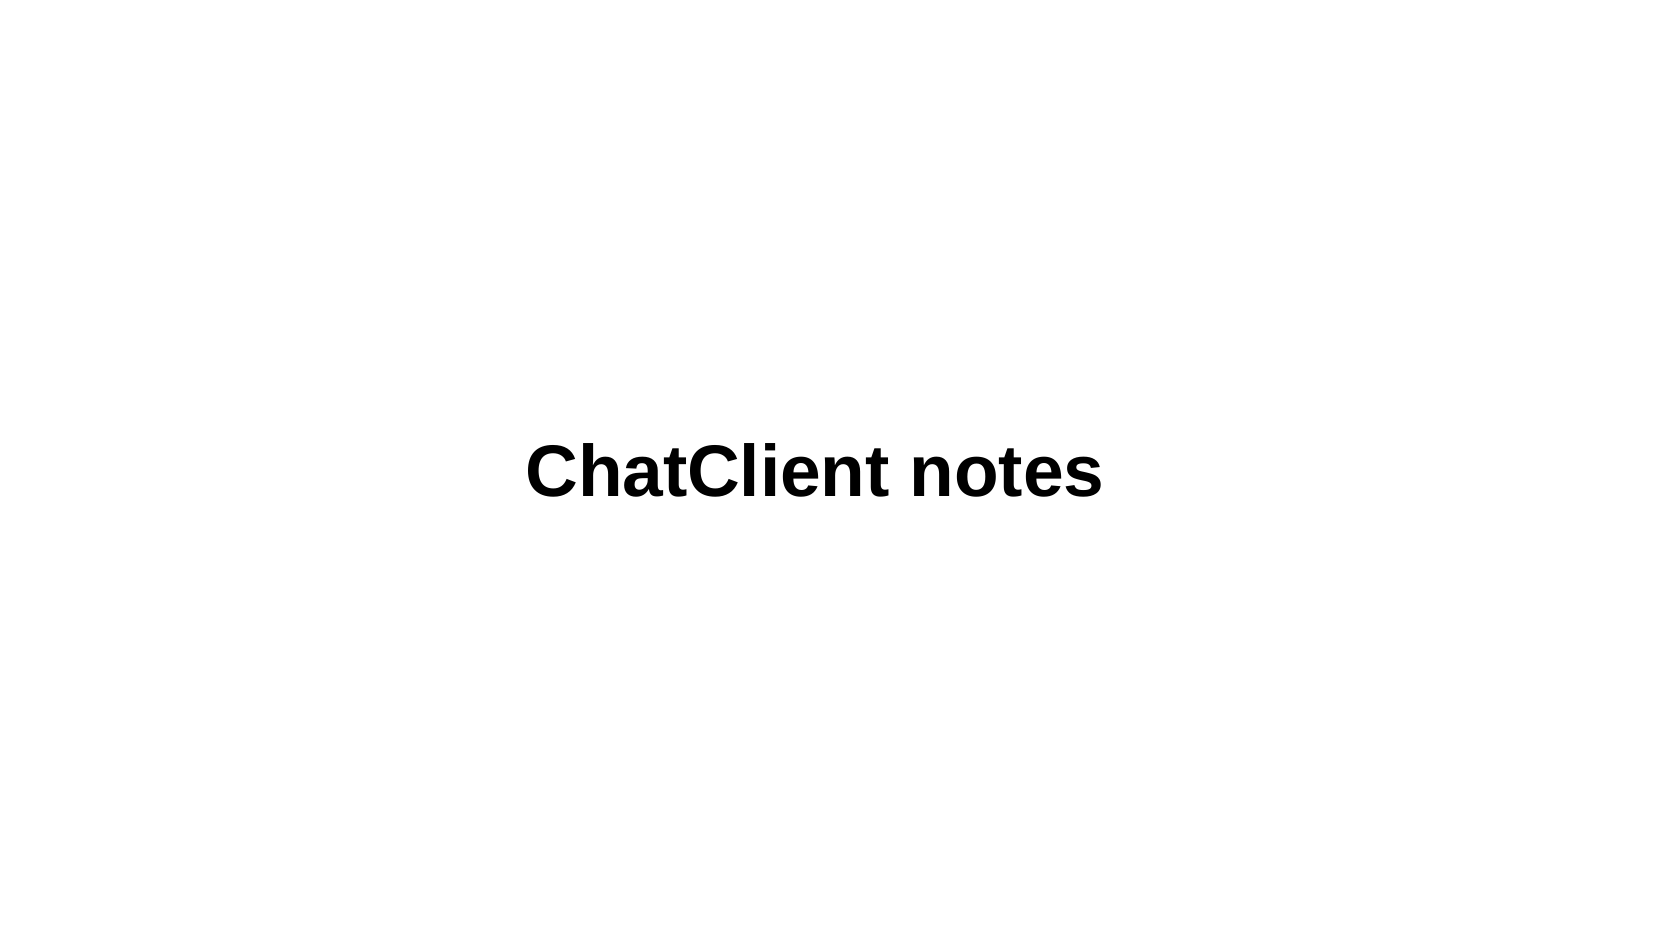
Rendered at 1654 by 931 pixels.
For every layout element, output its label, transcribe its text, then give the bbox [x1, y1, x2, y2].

title ChatClient notes [70, 416, 1559, 526]
